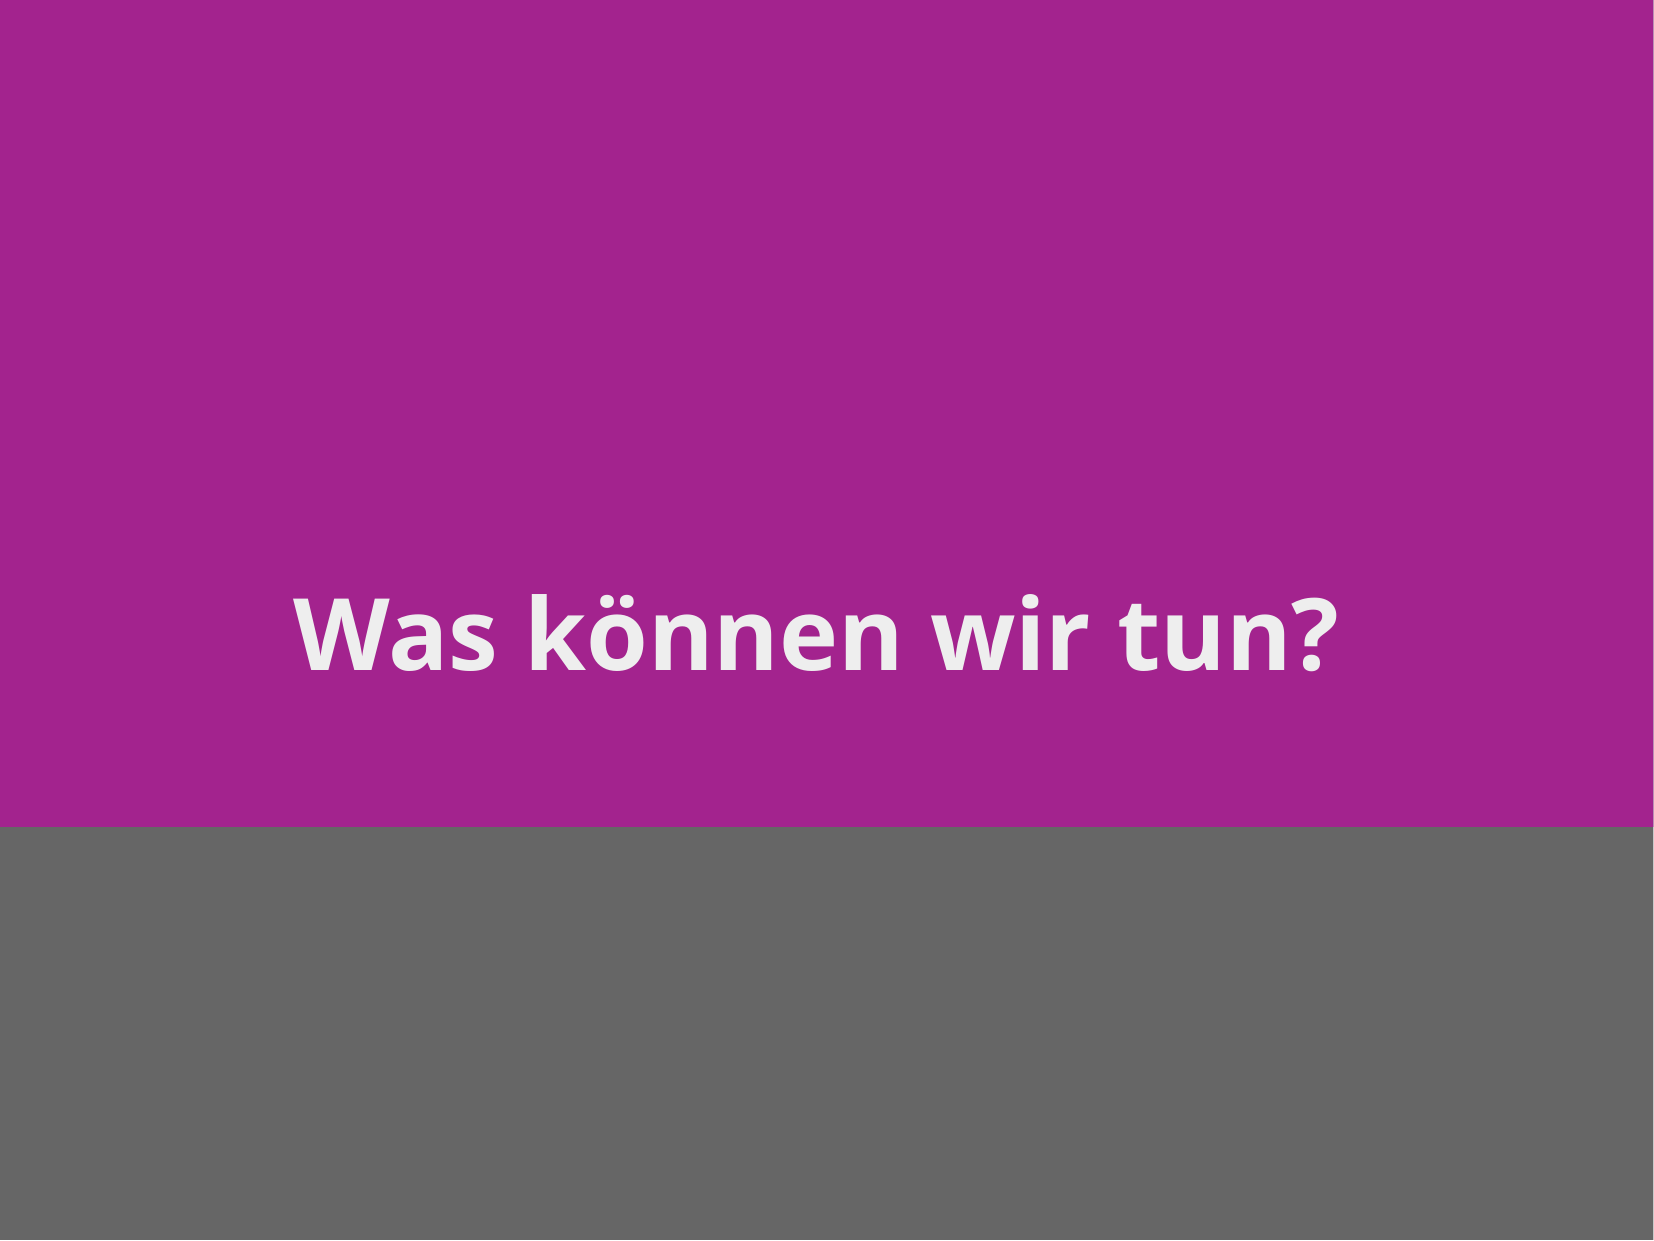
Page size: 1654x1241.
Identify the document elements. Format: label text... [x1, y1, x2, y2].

title Was können wir tun? [59, 472, 1595, 792]
